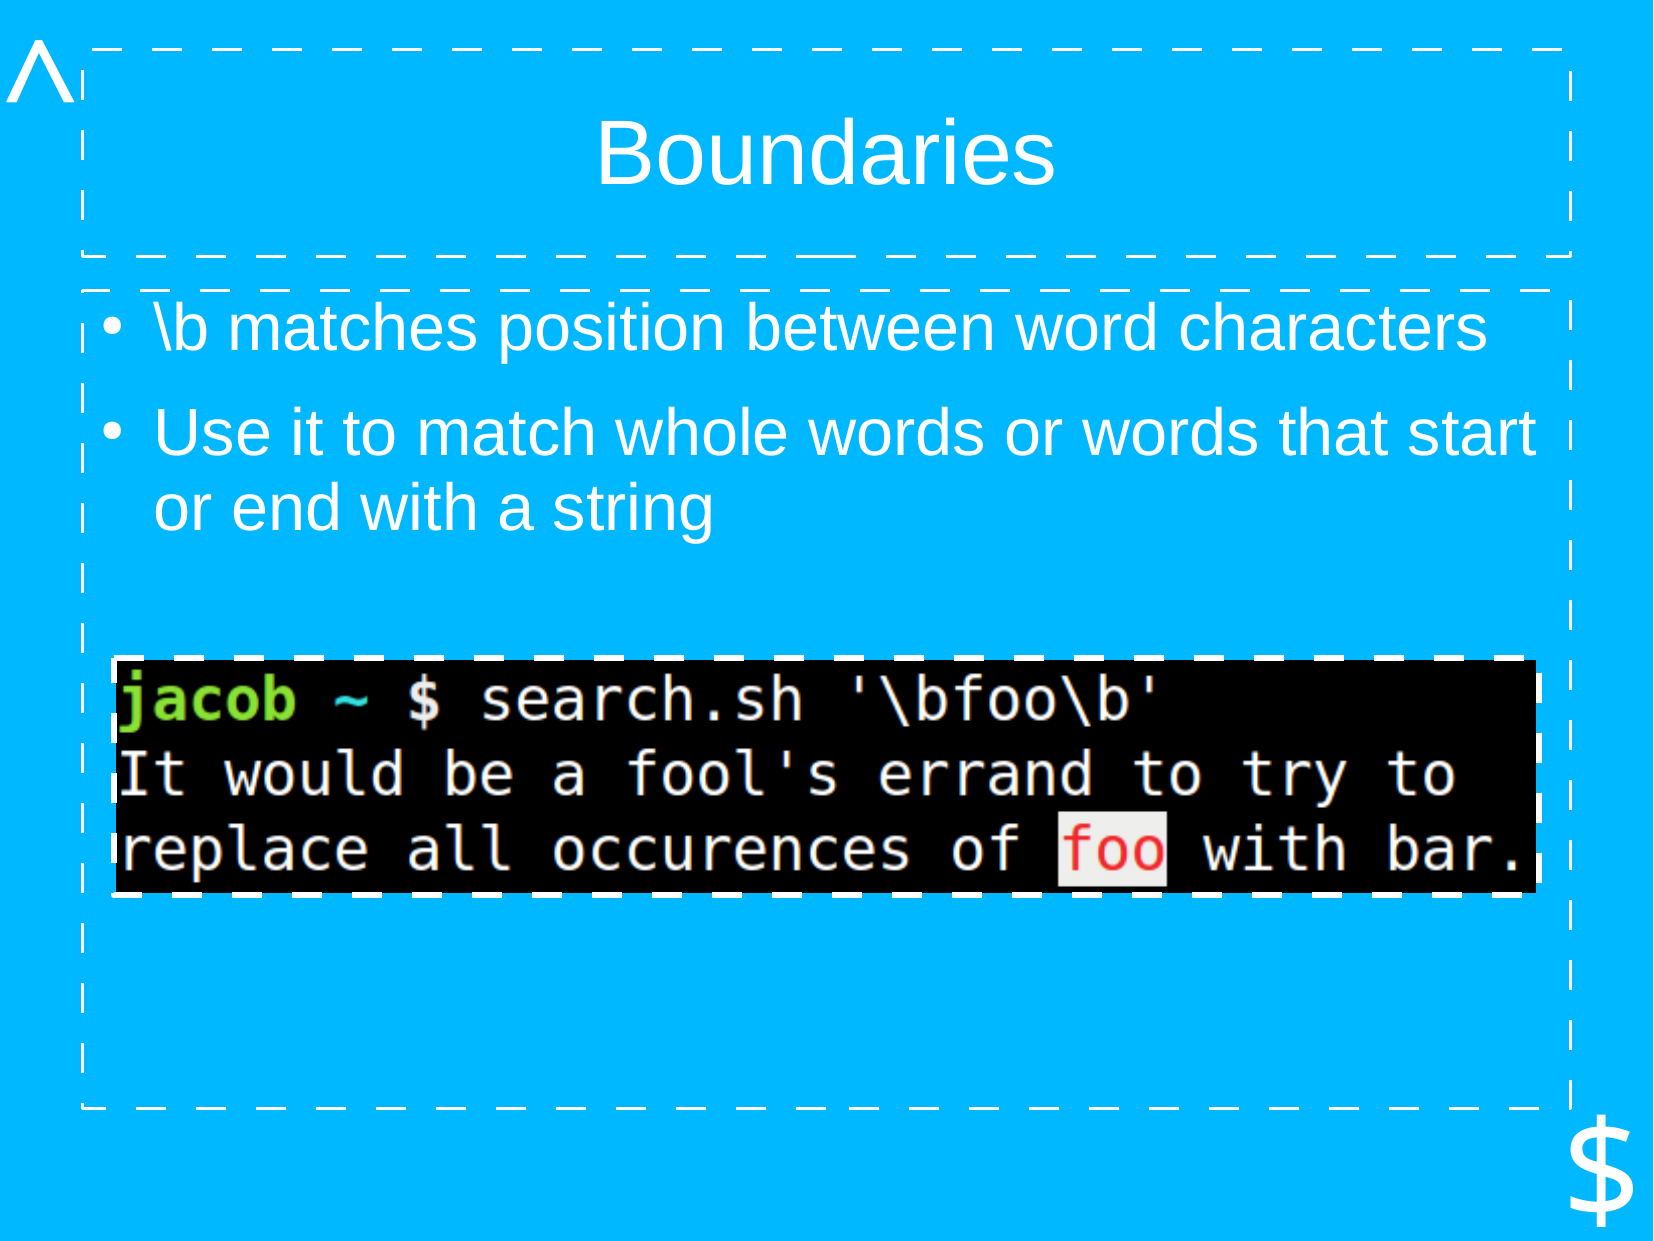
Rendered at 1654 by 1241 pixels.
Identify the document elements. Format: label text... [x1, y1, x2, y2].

list \b matches position between word characters Use it to match whole words or words that start or end with a string [82, 290, 1571, 1109]
title Boundaries [82, 49, 1571, 257]
picture [116, 660, 1536, 893]
